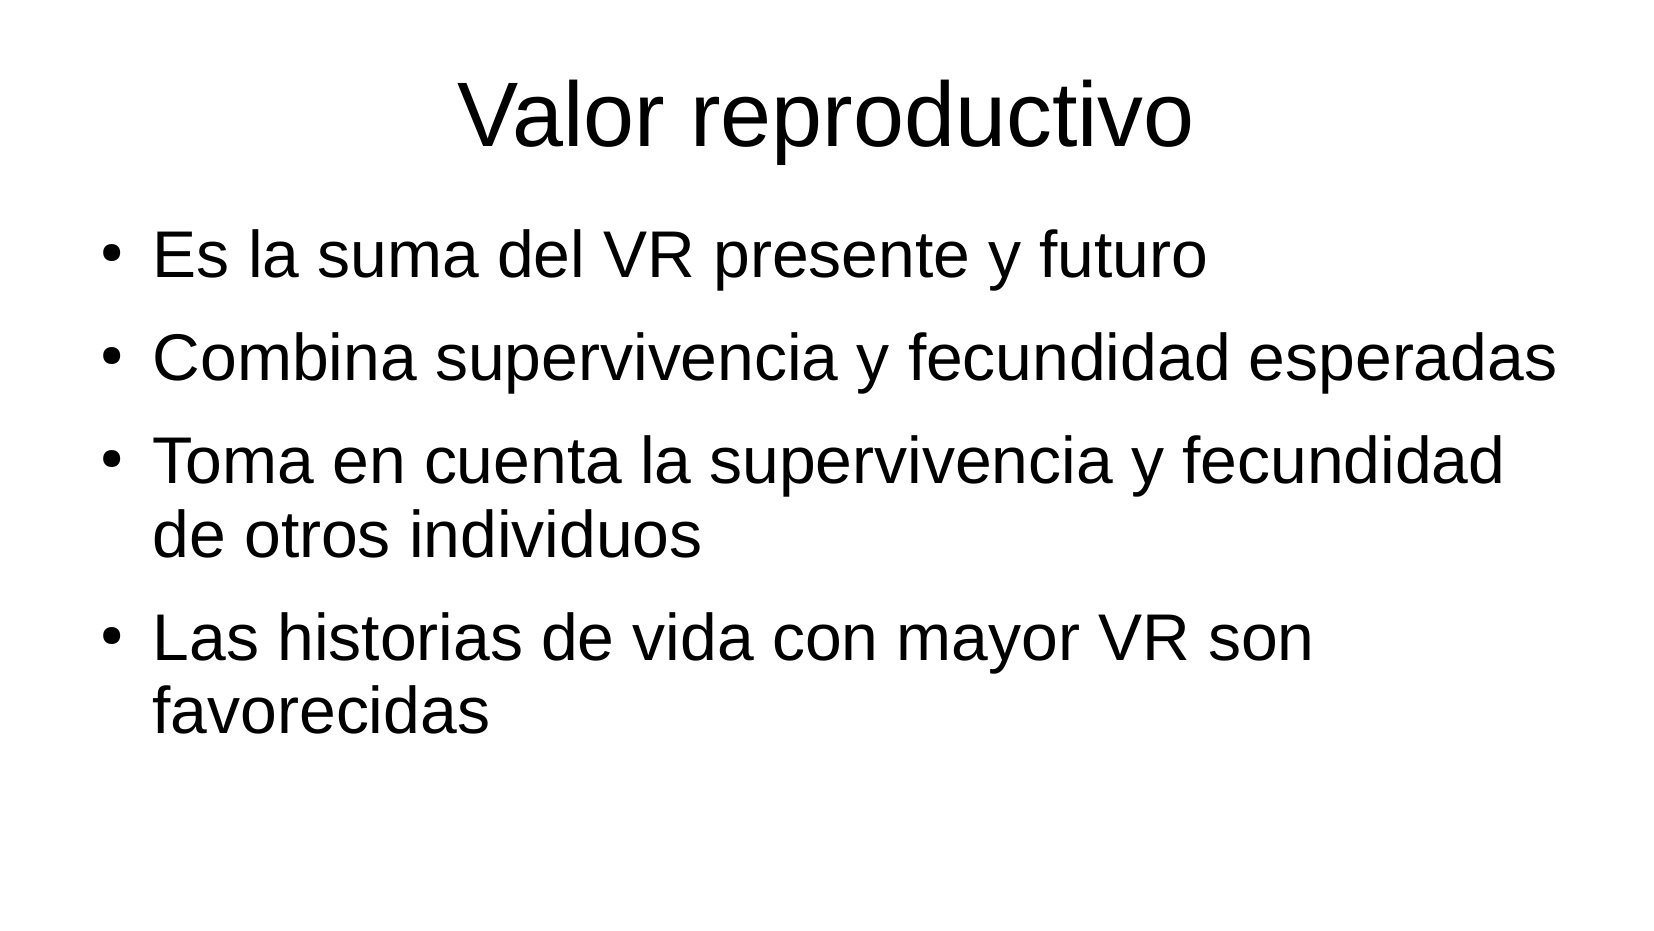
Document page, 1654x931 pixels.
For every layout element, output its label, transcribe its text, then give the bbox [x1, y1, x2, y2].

title Valor reproductivo [82, 37, 1571, 193]
list Es la suma del VR presente y futuro Combina supervivencia y fecundidad esperadas Toma en cuenta la supervivencia y fecundidad de otros individuos Las historias de vida con mayor VR son favorecidas [82, 217, 1571, 758]
